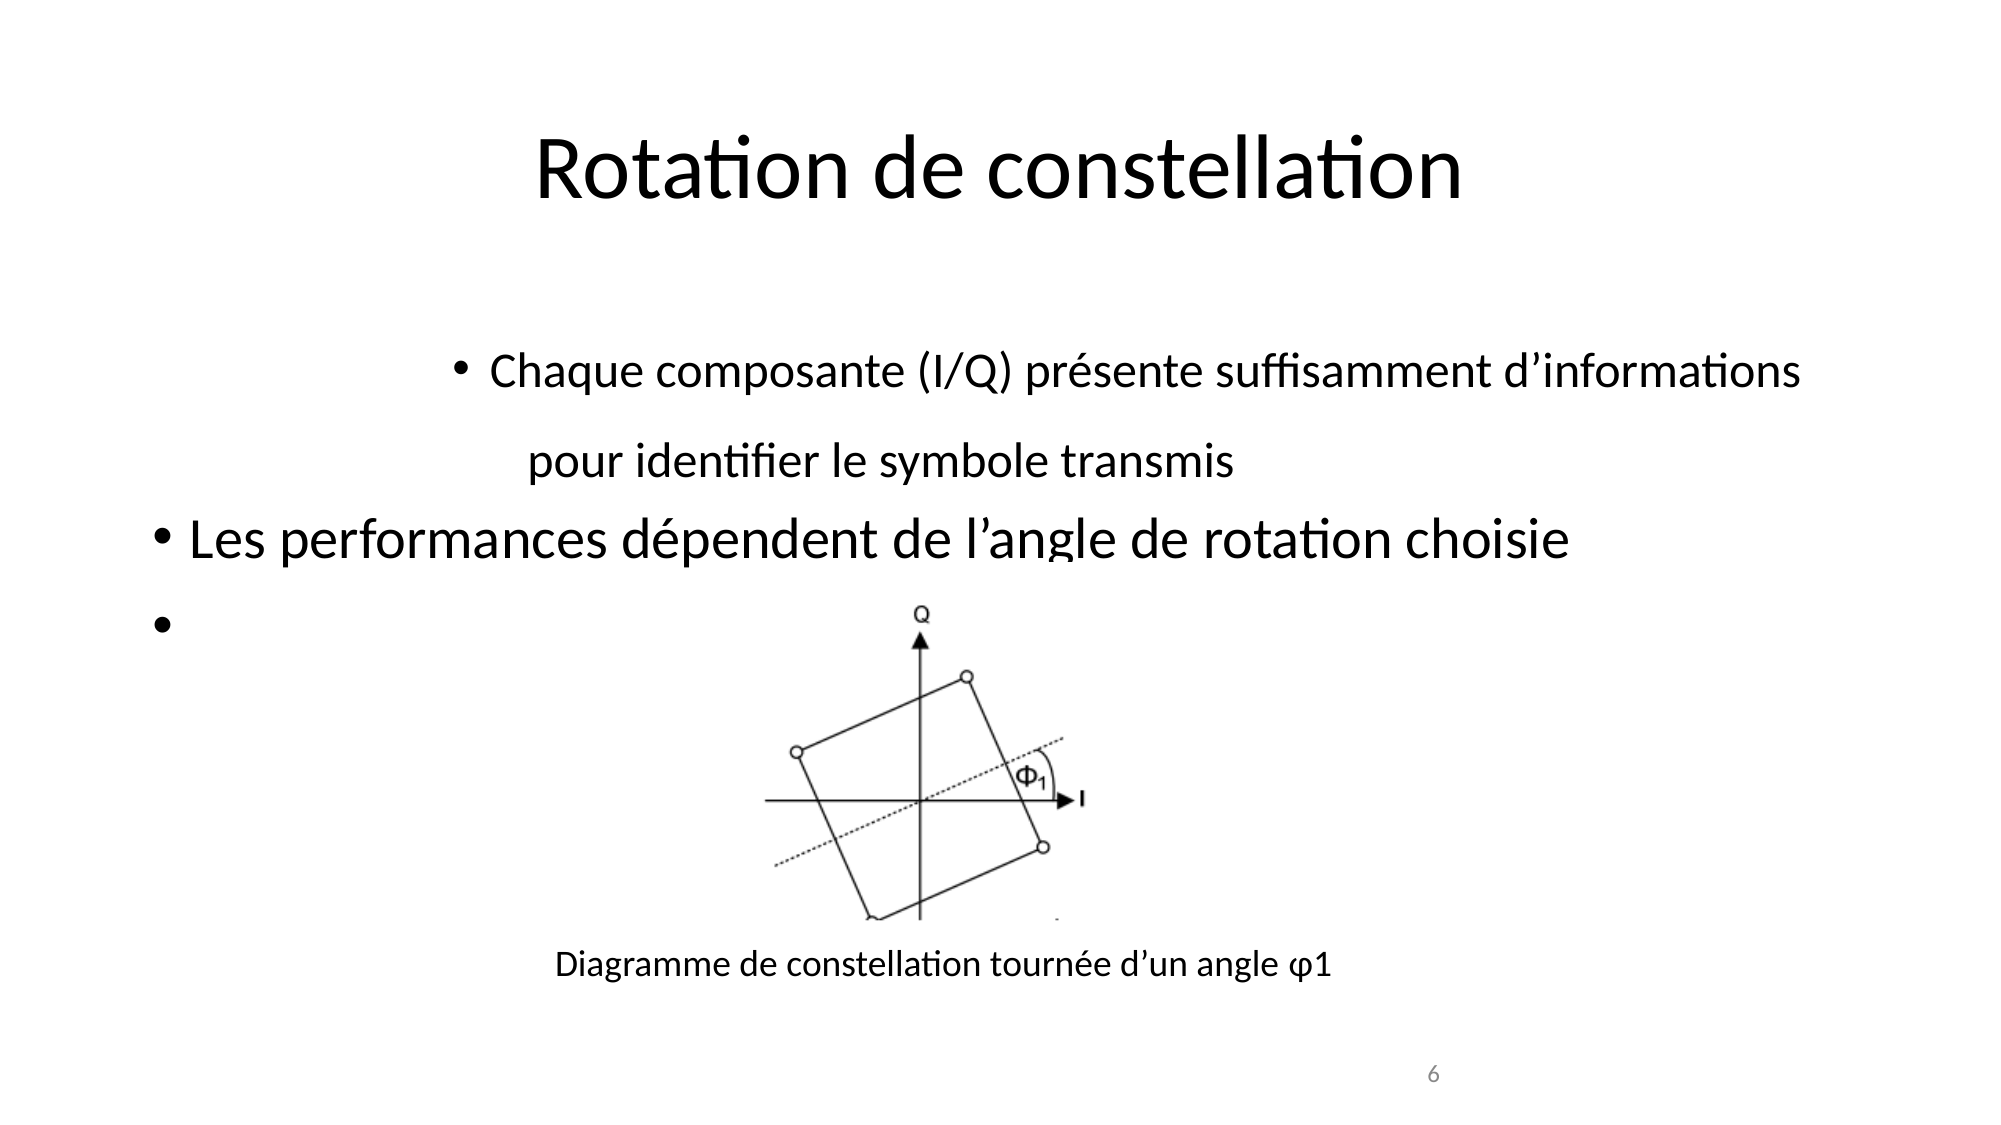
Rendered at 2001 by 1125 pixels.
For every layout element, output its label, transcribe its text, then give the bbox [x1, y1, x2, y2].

title Rotation de constellation [137, 59, 1863, 278]
list Chaque composante (I/Q) présente suffisamment d’informations pour identifier le symbole transmis Les performances dépendent de l’angle de rotation choisie [137, 299, 1863, 1014]
text_box Diagramme de constellation tournée d’un angle φ1 [540, 931, 1362, 993]
text_box [1412, 1042, 1863, 1103]
picture [734, 562, 1109, 922]
